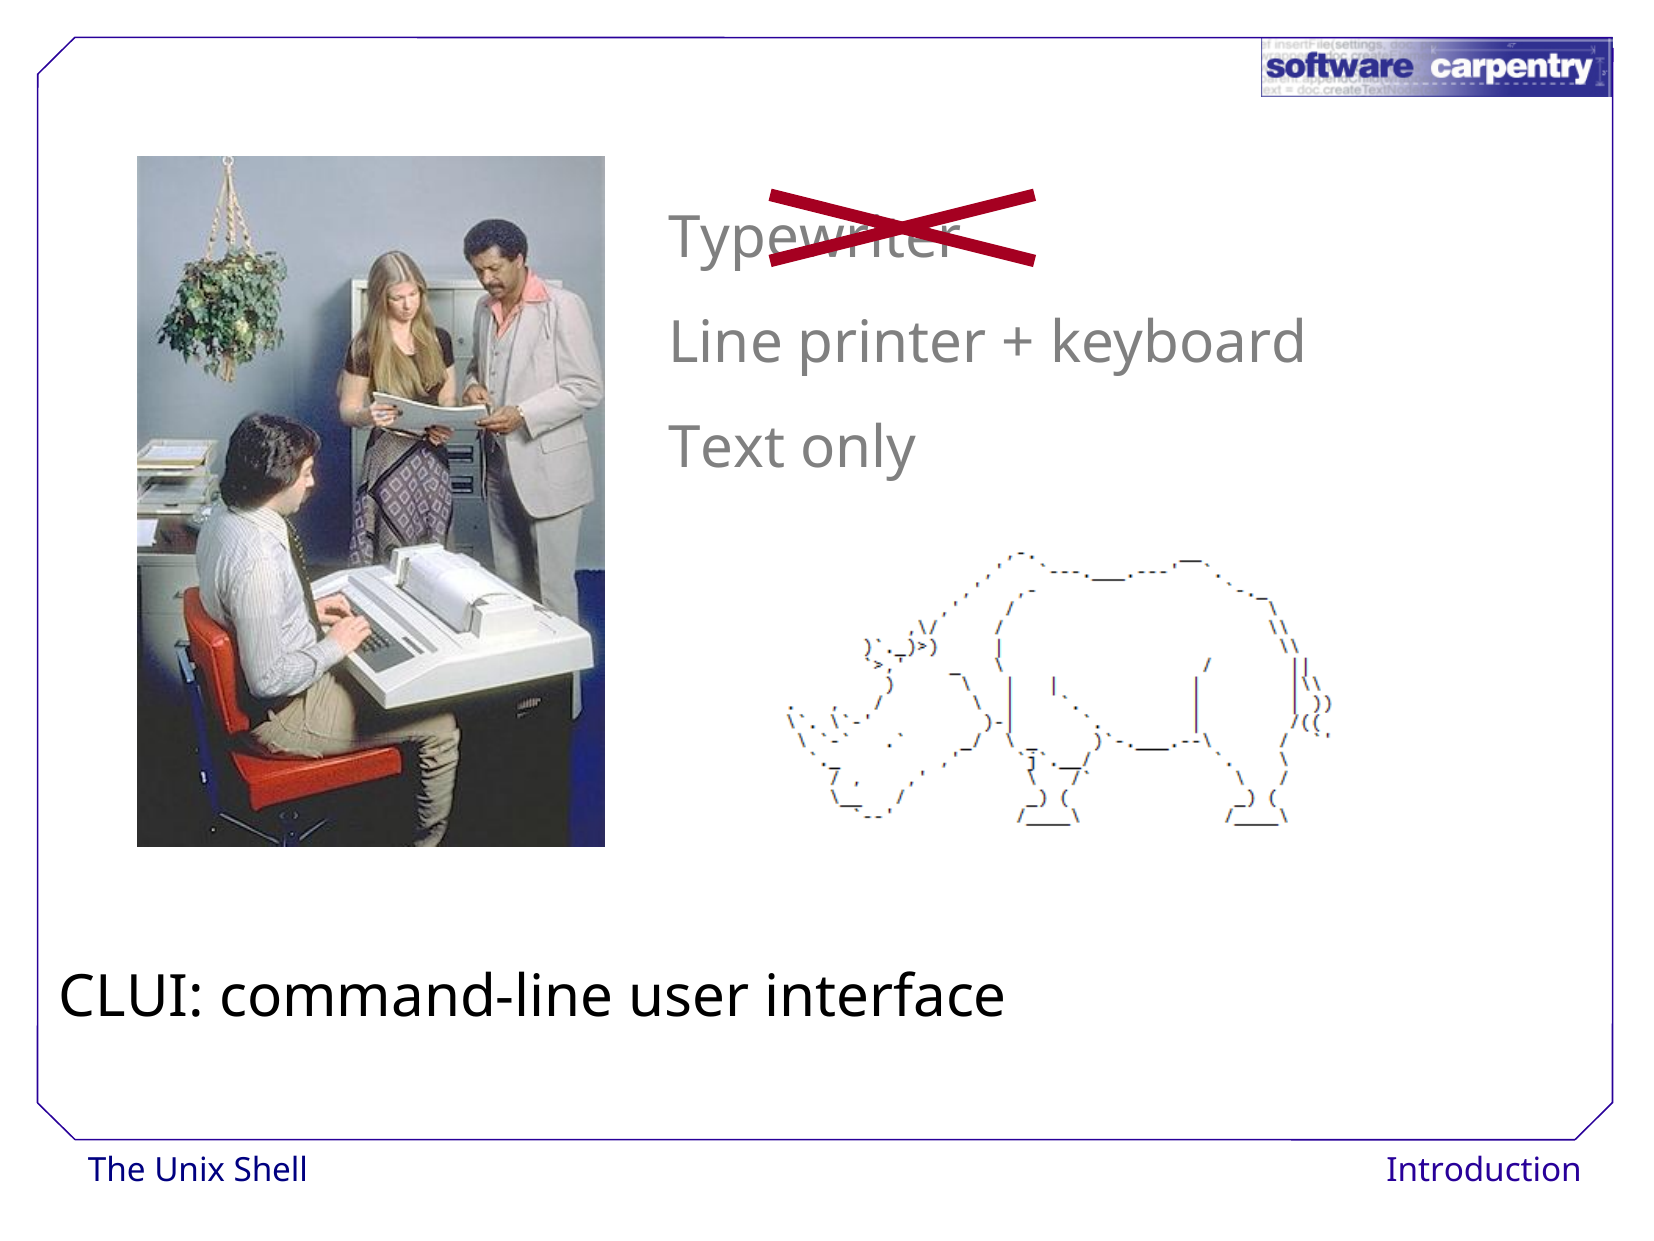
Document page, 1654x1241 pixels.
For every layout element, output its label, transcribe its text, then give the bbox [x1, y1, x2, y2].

picture [1261, 39, 1613, 97]
text_box Typewriter Line printer + keyboard Text only [653, 157, 1473, 488]
picture [770, 534, 1360, 848]
picture [137, 156, 605, 847]
text_box CLUI: command-line user interface [44, 915, 1172, 1037]
